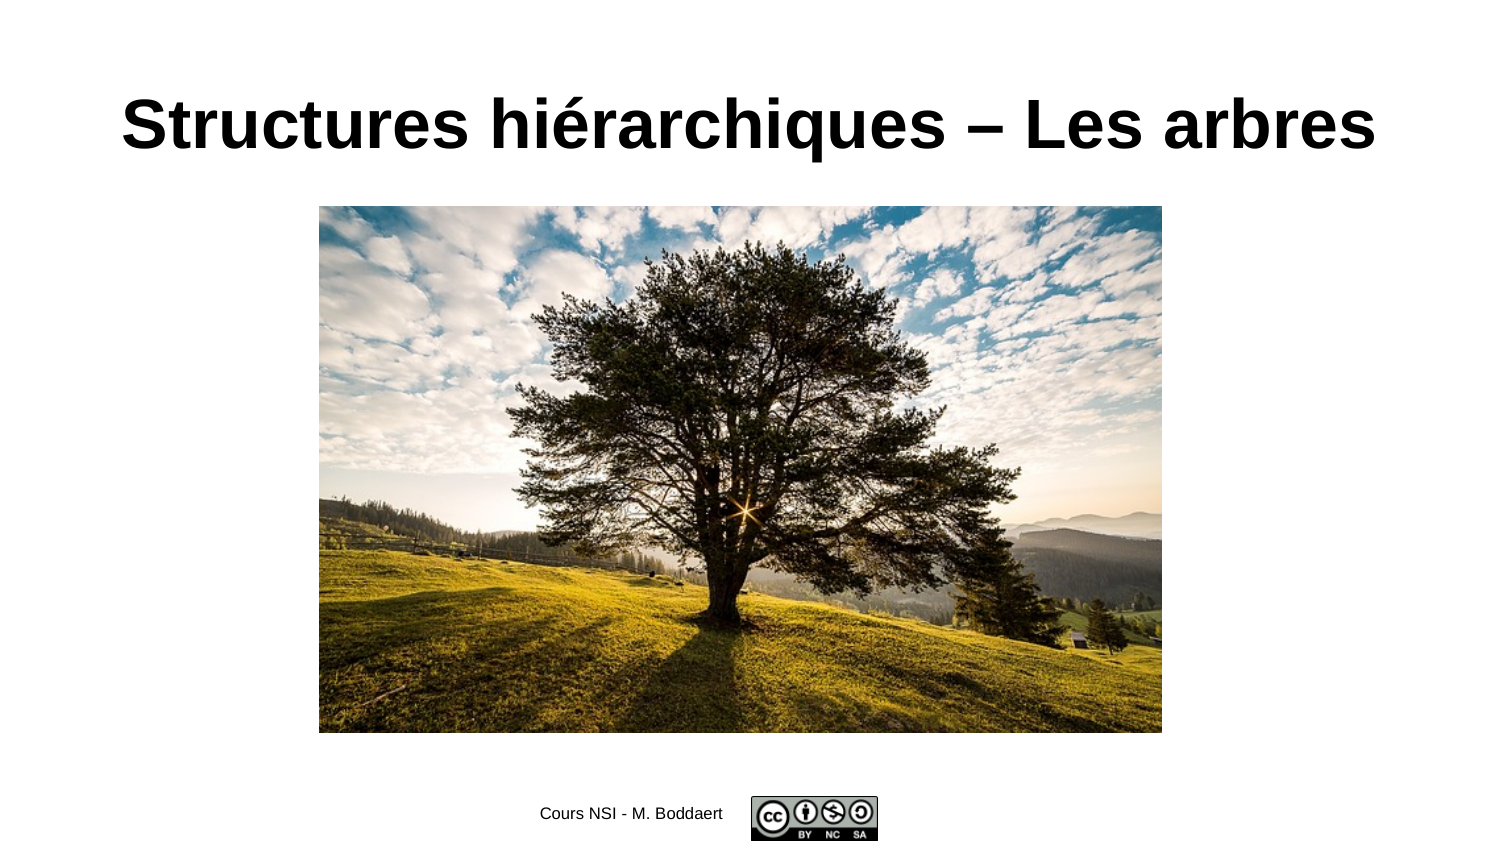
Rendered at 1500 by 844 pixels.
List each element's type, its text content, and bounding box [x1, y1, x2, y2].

picture [751, 796, 878, 841]
title Structures hiérarchiques – Les arbres [51, 63, 1449, 178]
picture [319, 206, 1162, 733]
